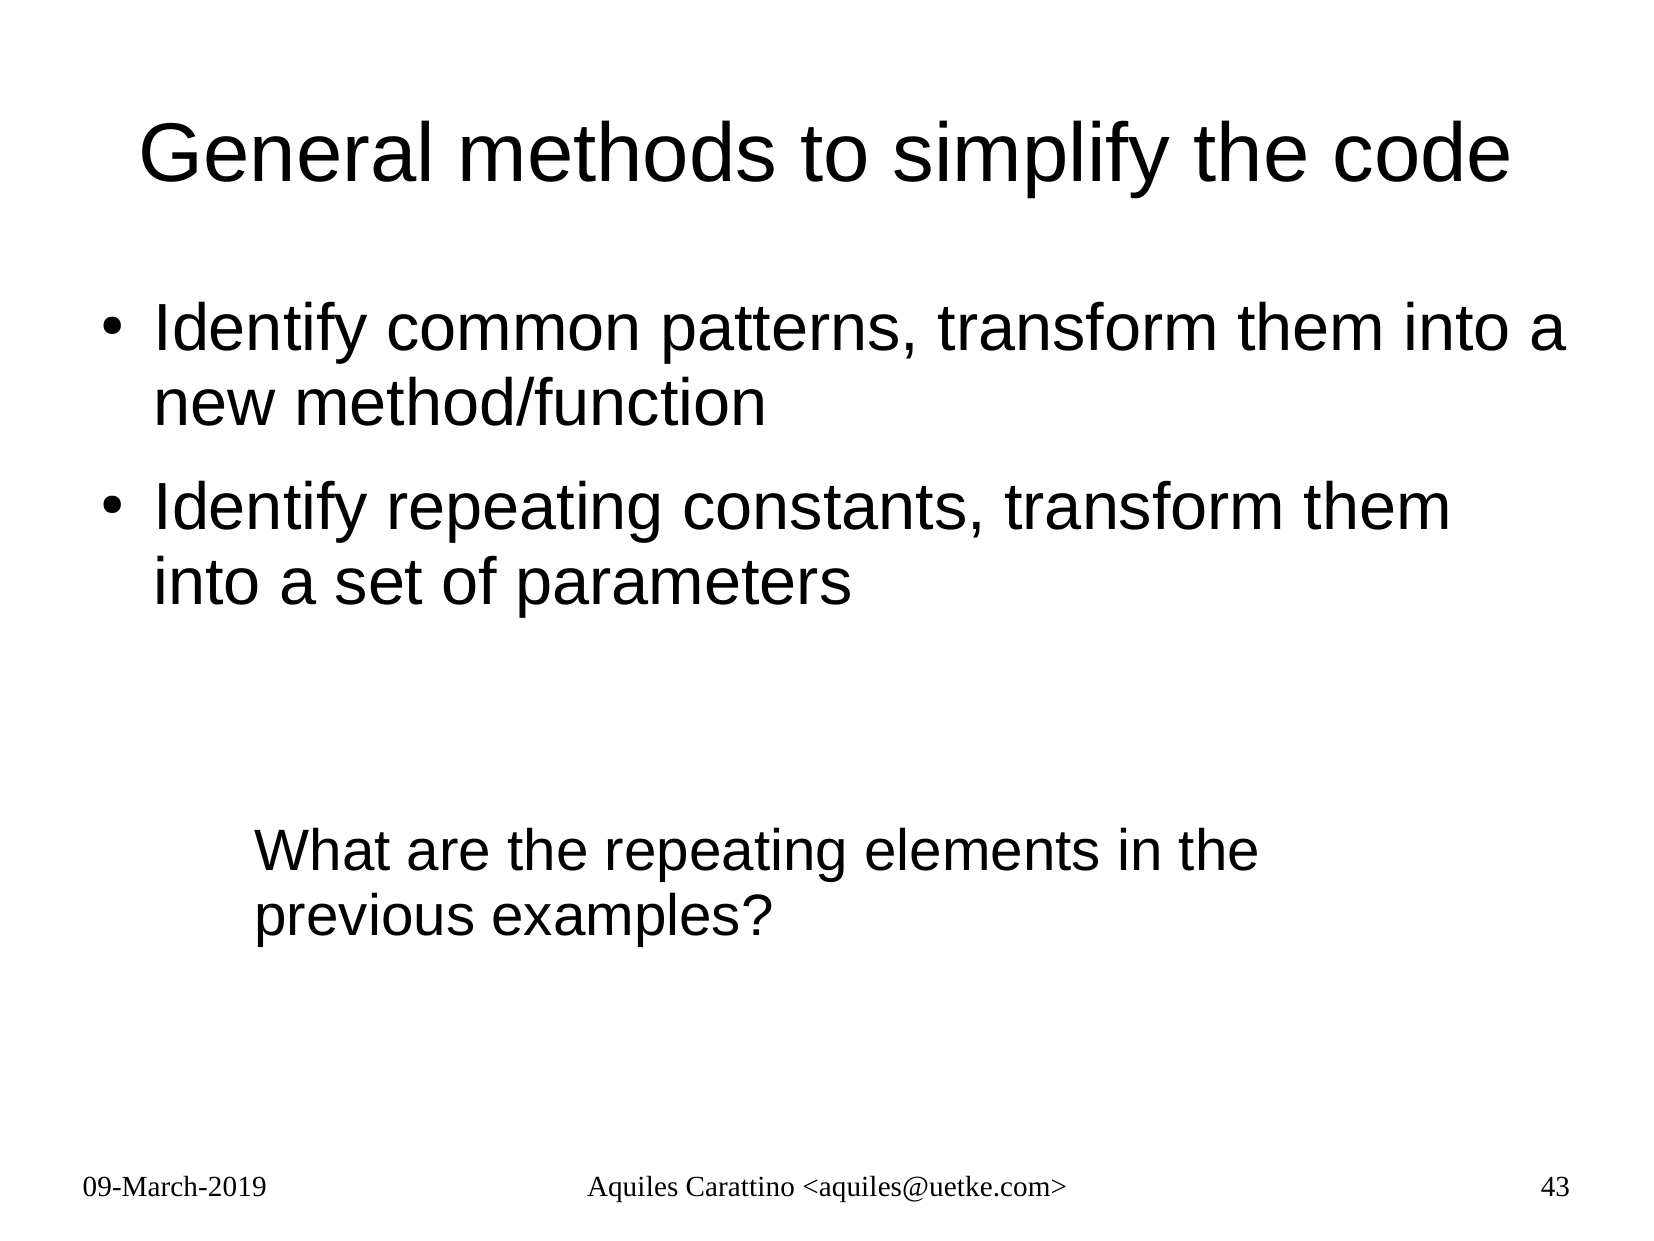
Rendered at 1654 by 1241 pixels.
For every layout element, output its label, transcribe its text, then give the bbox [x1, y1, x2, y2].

title General methods to simplify the code [82, 49, 1571, 257]
list Identify common patterns, transform them into a new method/function Identify repeating constants, transform them into a set of parameters [82, 290, 1571, 1010]
text_box What are the repeating elements in the previous examples? [239, 810, 1410, 956]
